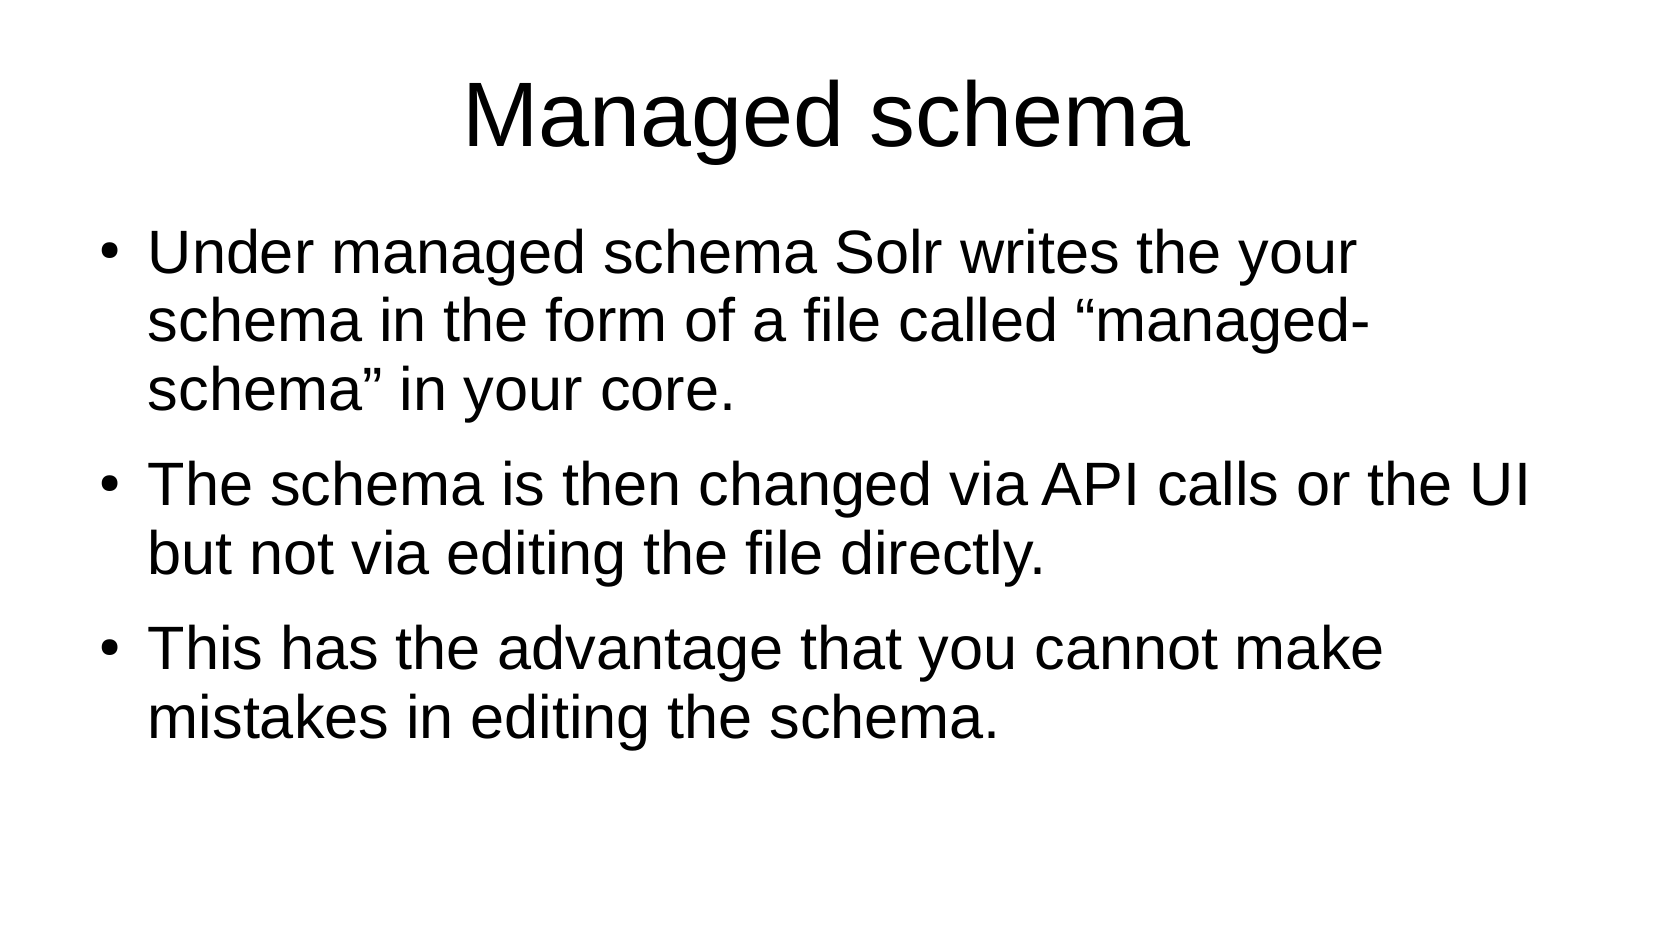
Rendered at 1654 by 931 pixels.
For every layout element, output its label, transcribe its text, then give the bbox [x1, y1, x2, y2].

list Under managed schema Solr writes the your schema in the form of a file called “managed-schema” in your core. The schema is then changed via API calls or the UI but not via editing the file directly. This has the advantage that you cannot make mistakes in editing the schema. [82, 217, 1571, 758]
title Managed schema [82, 37, 1571, 193]
